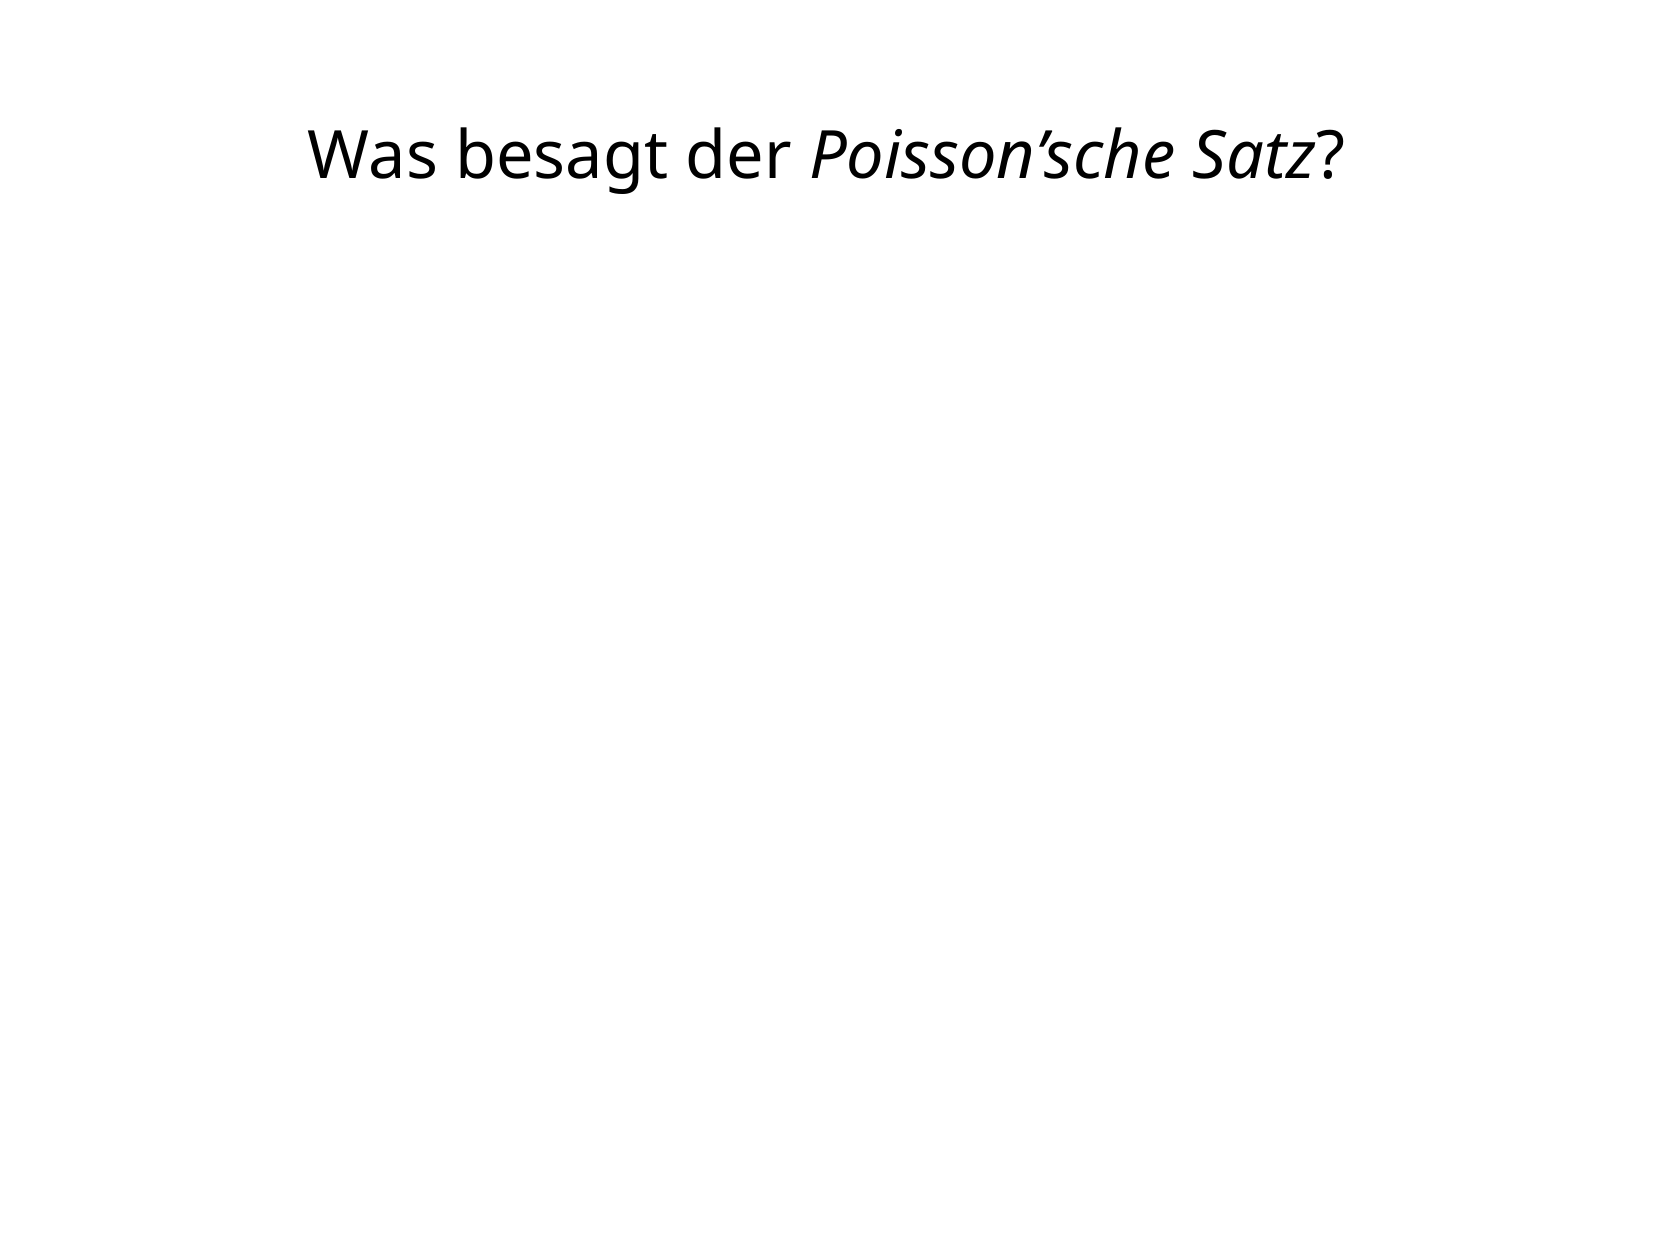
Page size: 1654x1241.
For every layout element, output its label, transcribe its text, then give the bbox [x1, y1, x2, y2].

title Was besagt der Poisson’sche Satz? [82, 49, 1571, 257]
